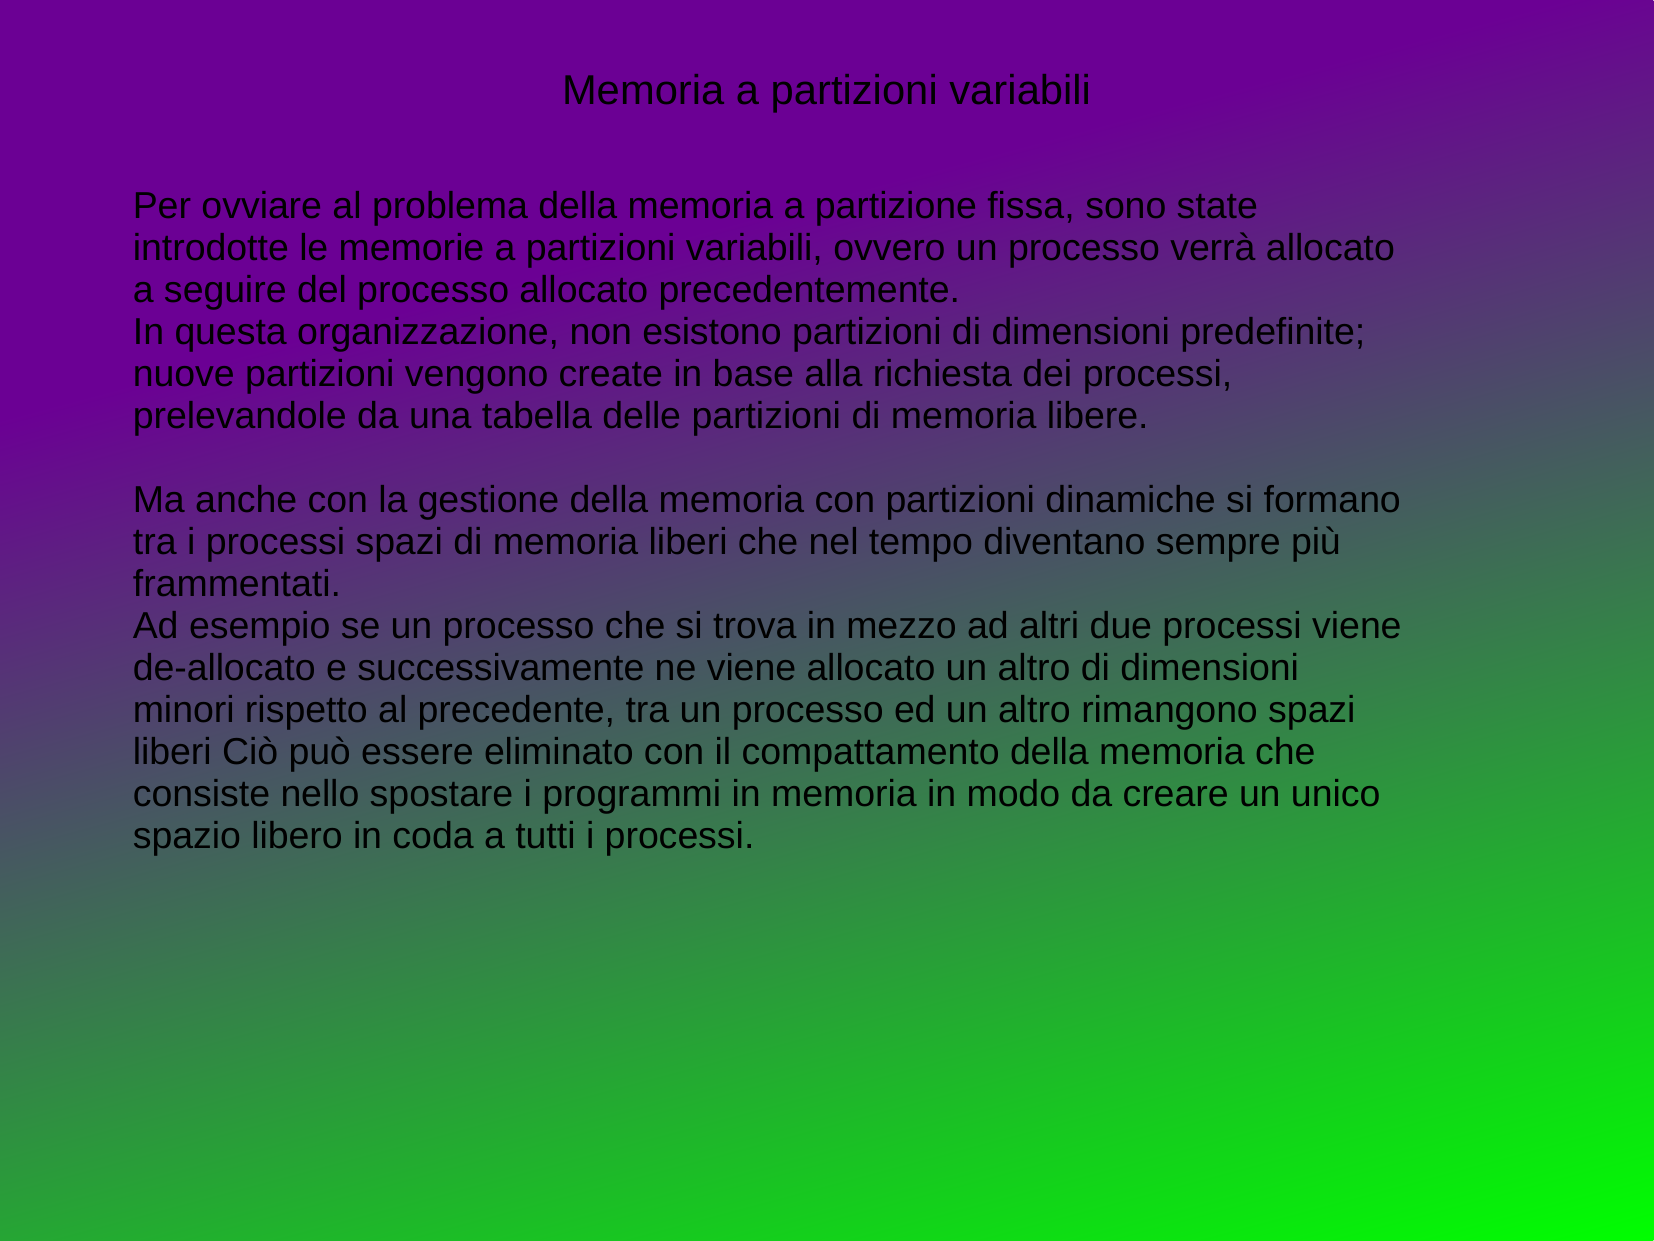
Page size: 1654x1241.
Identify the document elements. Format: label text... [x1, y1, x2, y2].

text_box Per ovviare al problema della memoria a partizione fissa, sono state introdotte le memorie a partizioni variabili, ovvero un processo verrà allocato a seguire del processo allocato precedentemente. In questa organizzazione, non esistono partizioni di dimensioni predefinite; nuove partizioni vengono create in base alla richiesta dei processi, prelevandole da una tabella delle partizioni di memoria libere. Ma anche con la gestione della memoria con partizioni dinamiche si formano tra i processi spazi di memoria liberi che nel tempo diventano sempre più frammentati. Ad esempio se un processo che si trova in mezzo ad altri due processi viene de-allocato e successivamente ne viene allocato un altro di dimensioni minori rispetto al precedente, tra un processo ed un altro rimangono spazi liberi Ciò può essere eliminato con il compattamento della memoria che consiste nello spostare i programmi in memoria in modo da creare un unico spazio libero in coda a tutti i processi. [118, 177, 1418, 865]
text_box Memoria a partizioni variabili [354, 59, 1300, 121]
